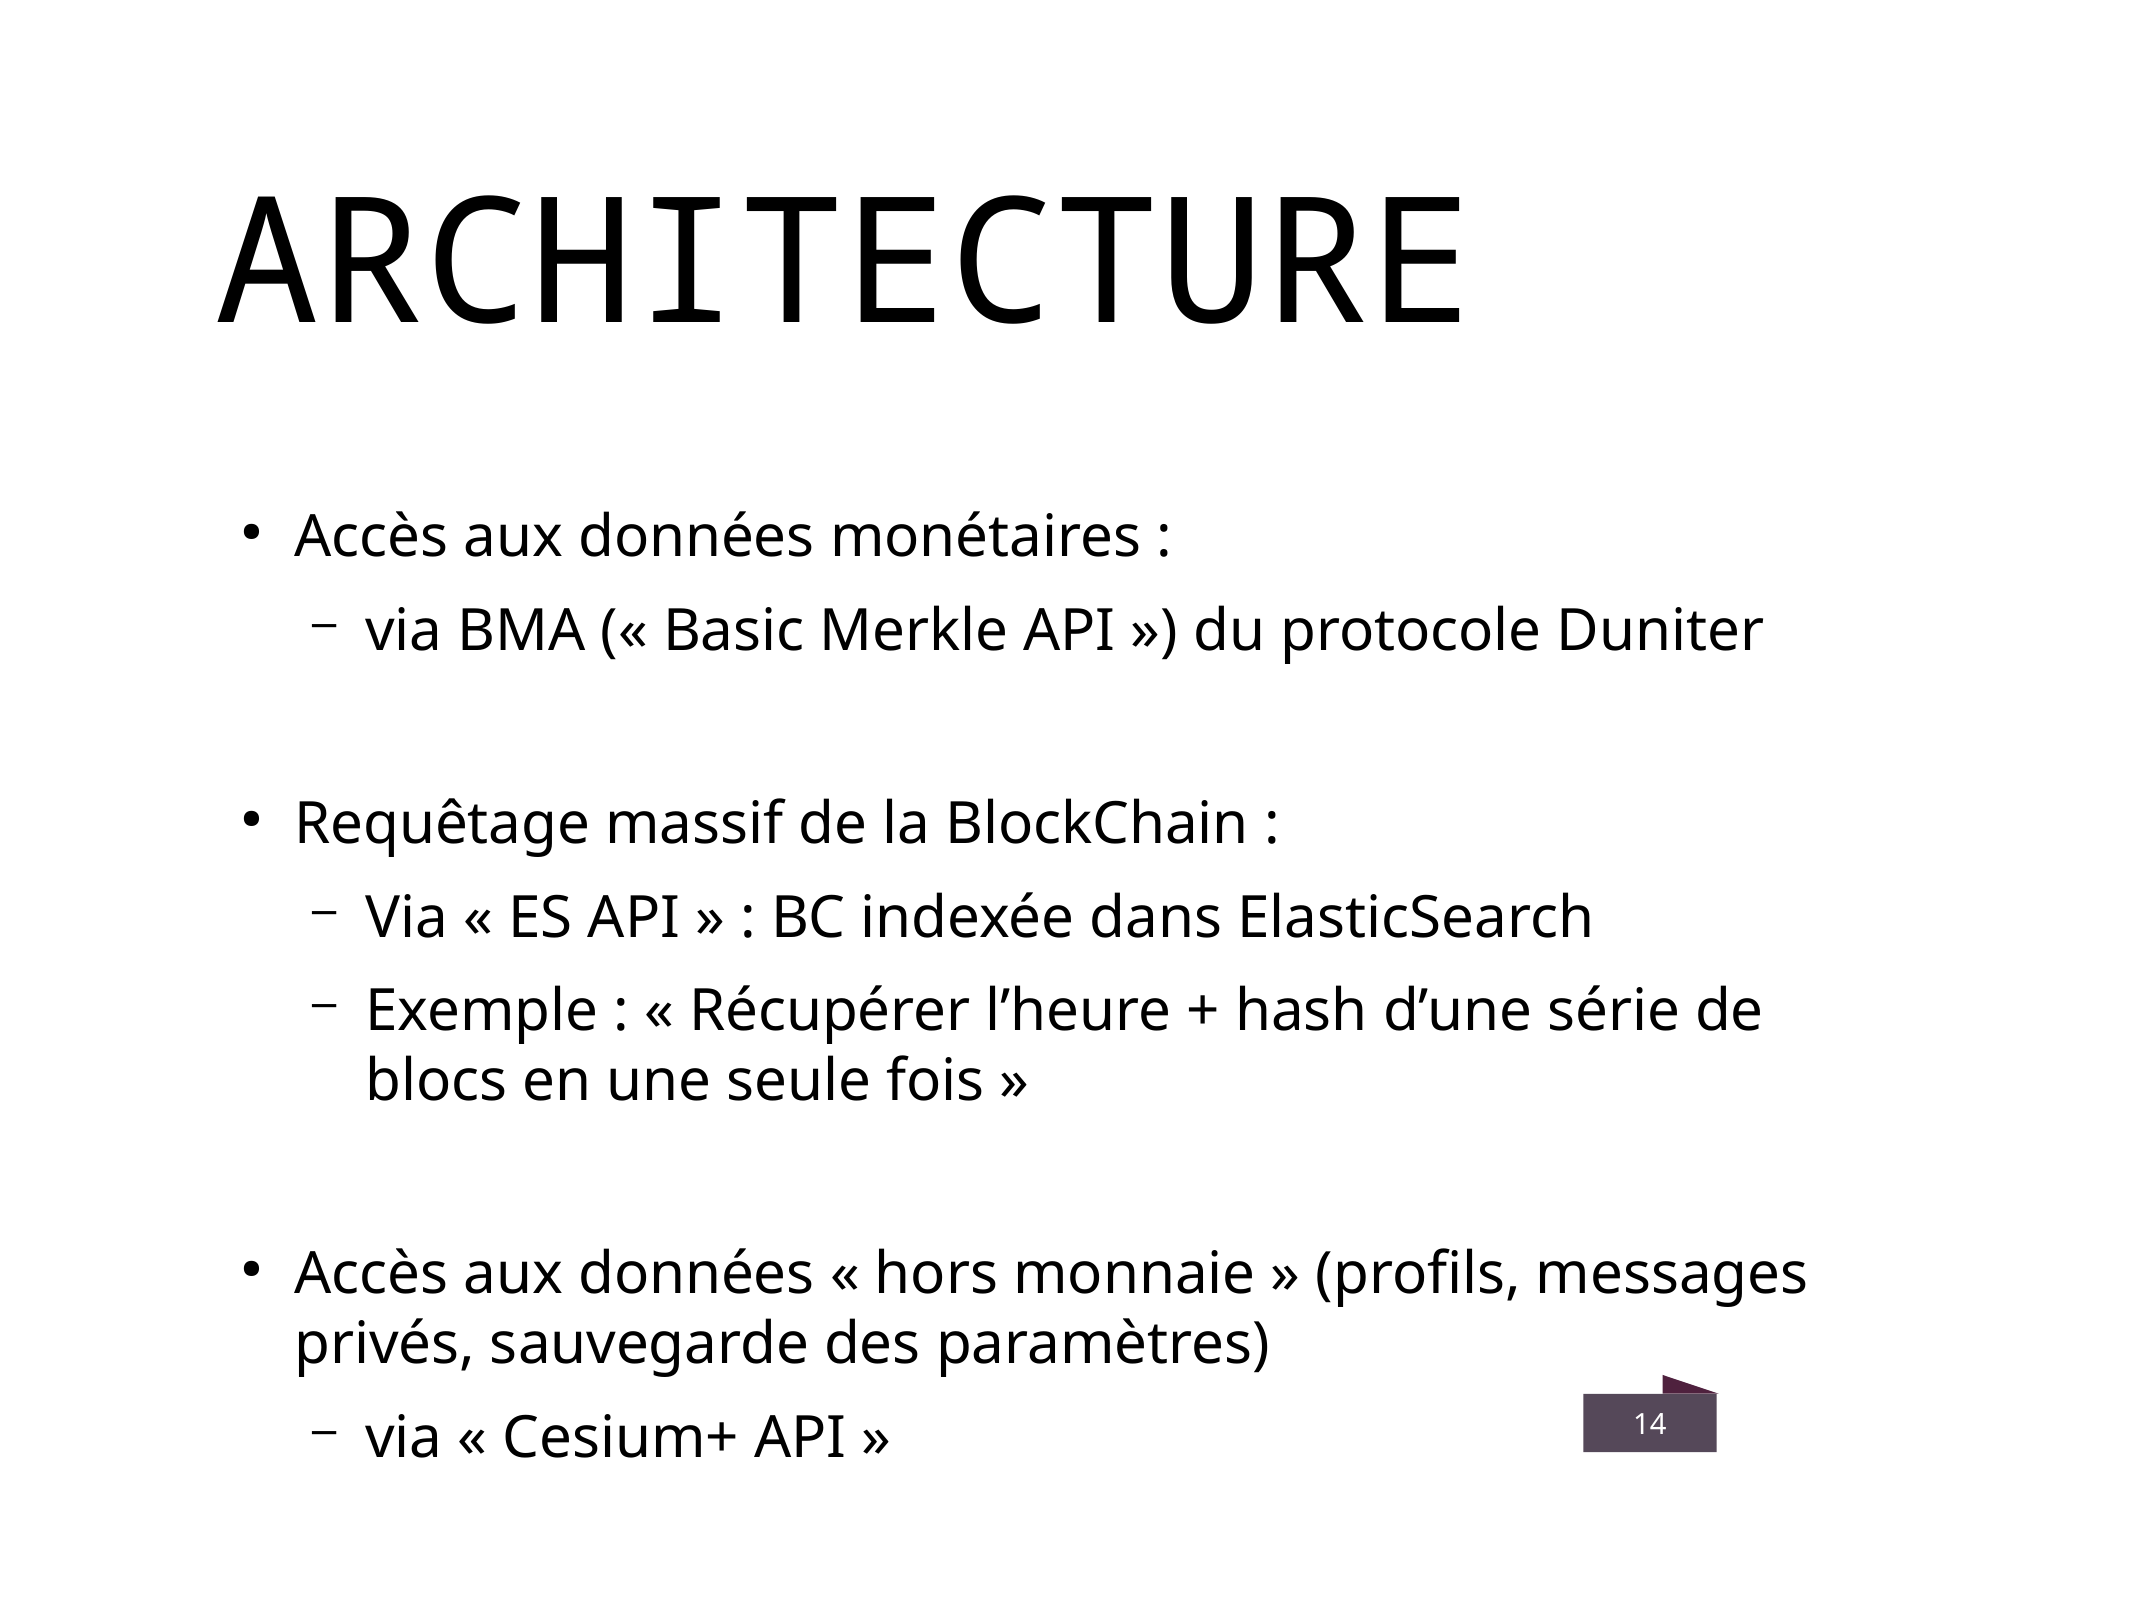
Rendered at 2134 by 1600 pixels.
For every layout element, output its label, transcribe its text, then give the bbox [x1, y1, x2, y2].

title ARCHITECTURE [206, 141, 1923, 363]
list Accès aux données monétaires : via BMA (« Basic Merkle API ») du protocole Duniter Requêtage massif de la BlockChain : Via « ES API » : BC indexée dans ElasticSearch Exemple : « Récupérer l’heure + hash d’une série de blocs en une seule fois » Accès aux données « hors monnaie » (profils, messages privés, sauvegarde des paramètres) via « Cesium+ API » [215, 490, 1961, 1314]
list 14 [1583, 1393, 1717, 1453]
